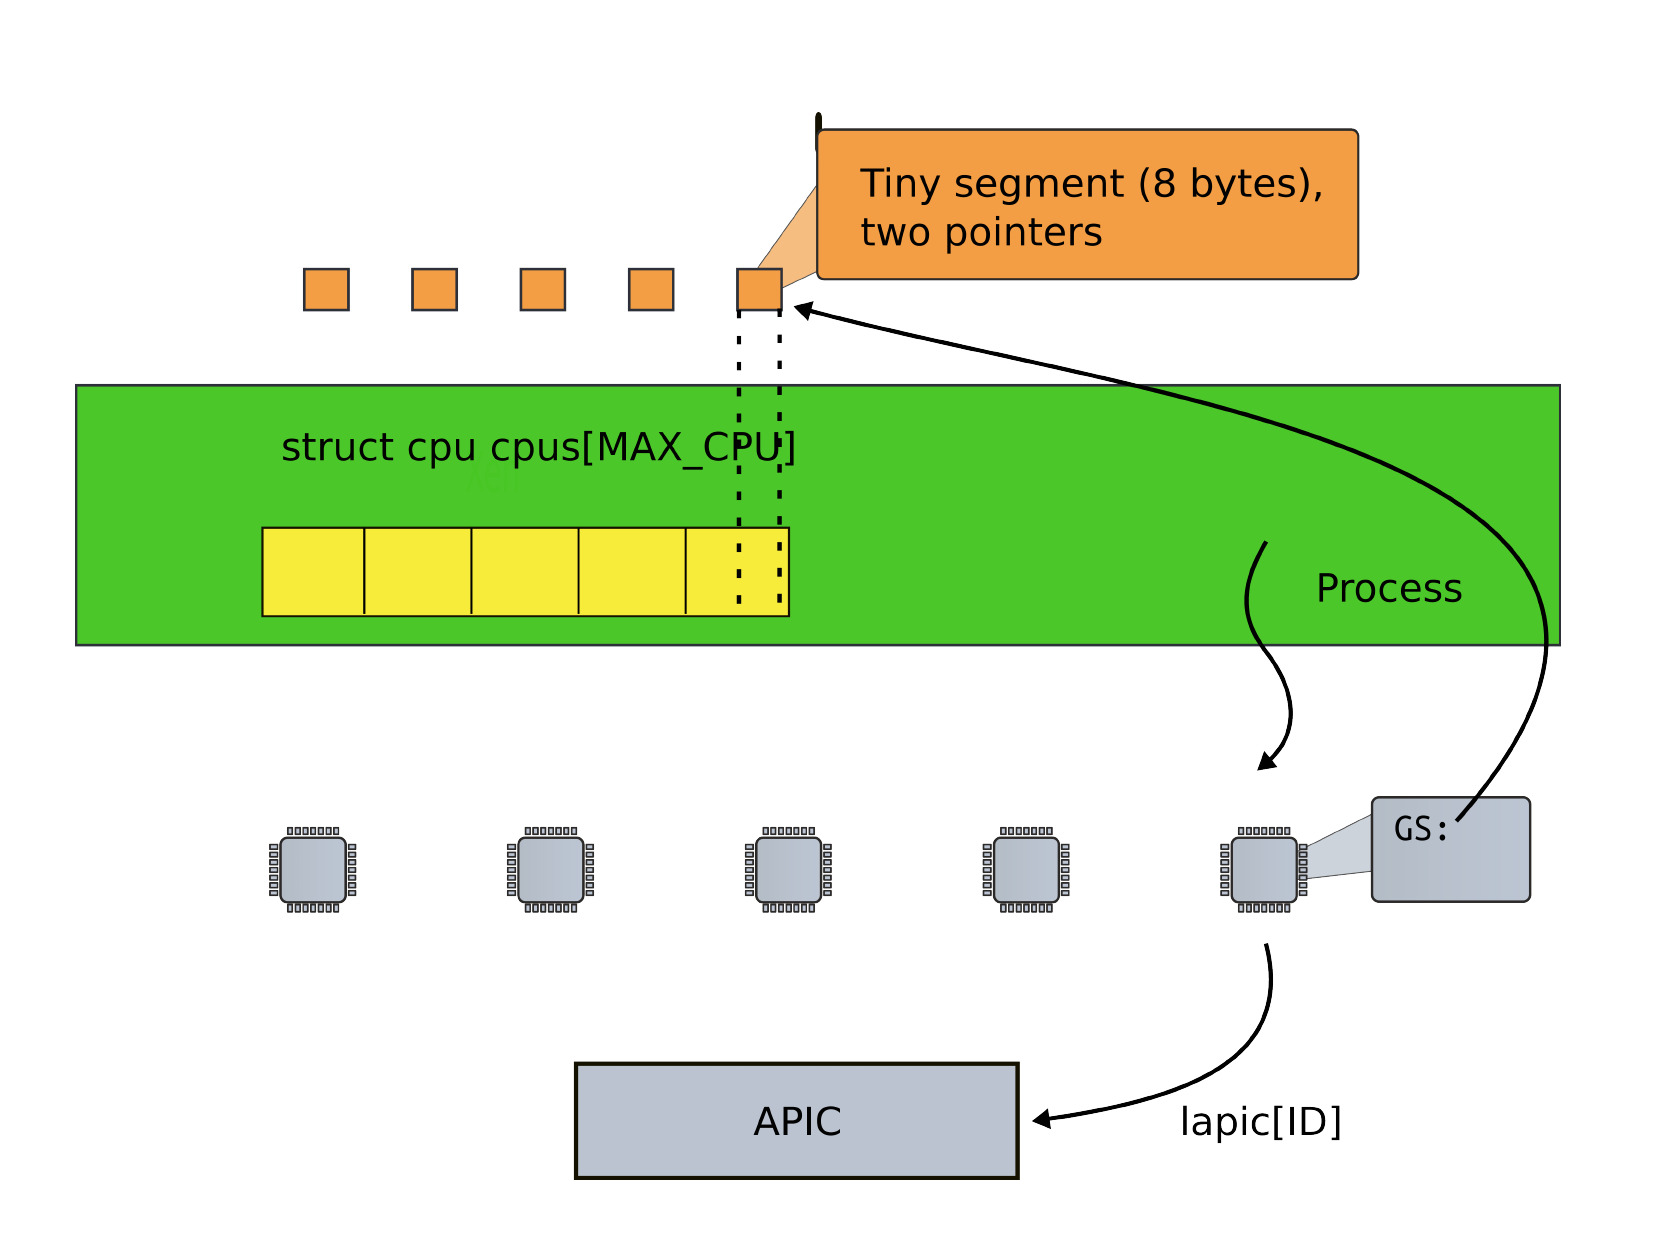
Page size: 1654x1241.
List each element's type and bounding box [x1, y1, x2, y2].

picture [75, 112, 1561, 1180]
